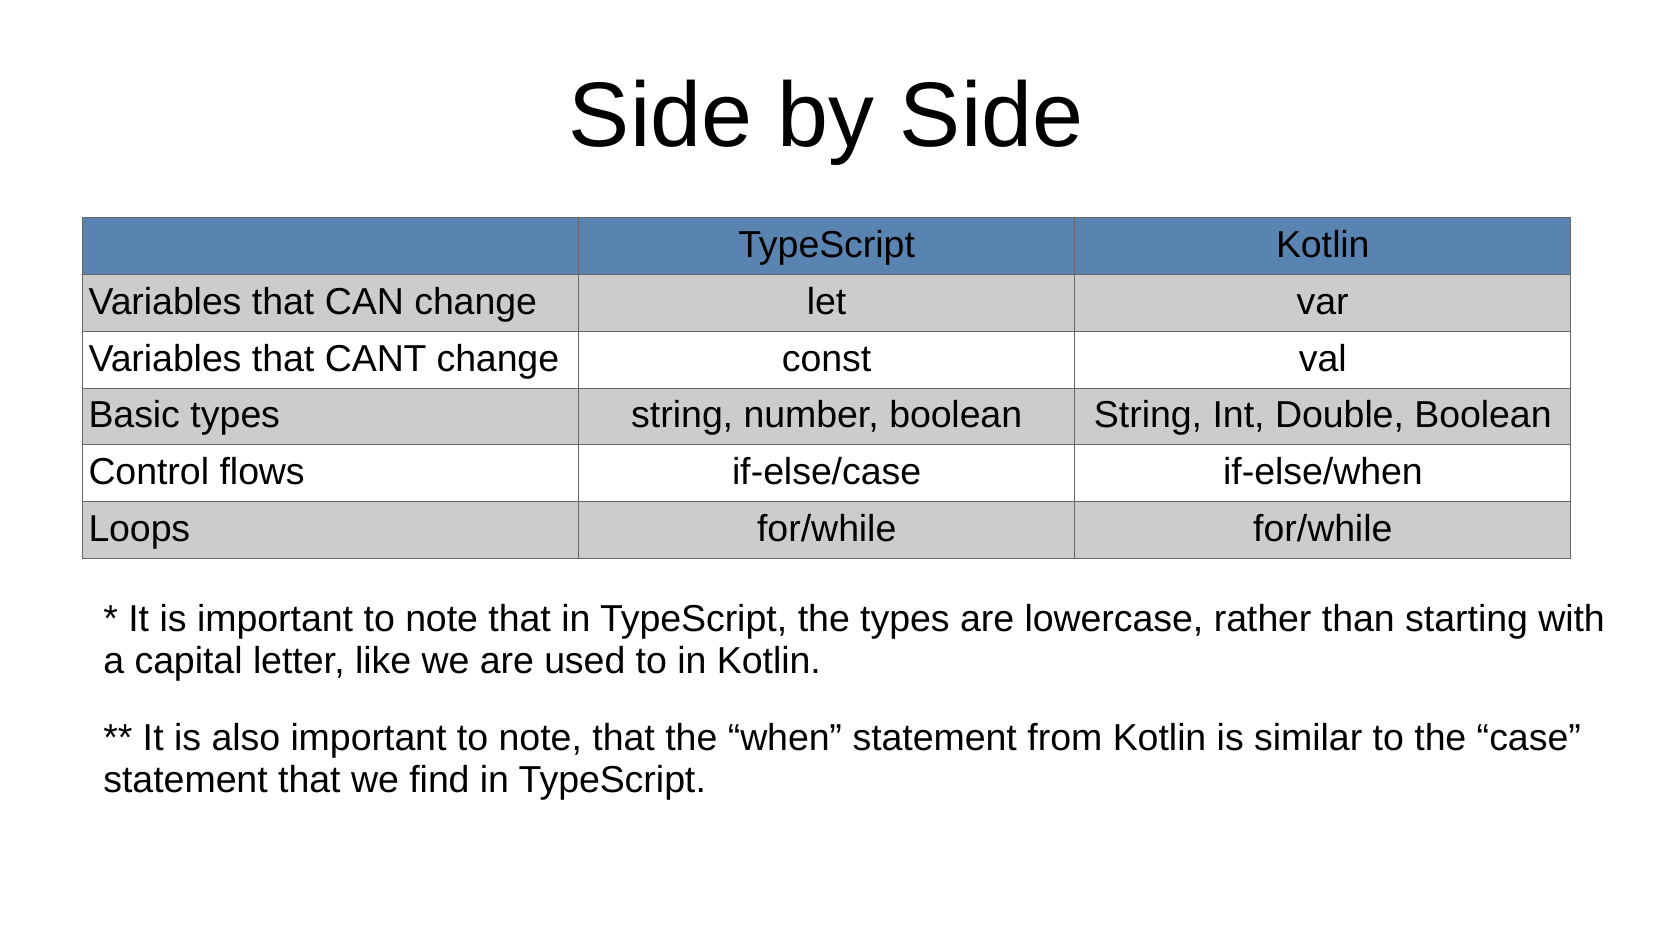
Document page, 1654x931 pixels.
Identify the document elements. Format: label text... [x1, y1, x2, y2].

table_cell Variables that CANT change [83, 332, 578, 388]
title Side by Side [82, 37, 1571, 193]
table_cell const [579, 332, 1074, 388]
text_box ** It is also important to note, that the “when” statement from Kotlin is similar to the “case” statement that we find in TypeScript. [88, 708, 1599, 808]
table_cell let [579, 275, 1074, 331]
table_cell for/while [1075, 502, 1570, 558]
table_cell Loops [83, 502, 578, 558]
table_cell val [1075, 332, 1570, 388]
table_cell String, Int, Double, Boolean [1075, 389, 1570, 444]
table_cell Control flows [83, 445, 578, 501]
table_header [83, 218, 578, 274]
table_cell if-else/when [1075, 445, 1570, 501]
text_box * It is important to note that in TypeScript, the types are lowercase, rather than starting with a capital letter, like we are used to in Kotlin. [88, 590, 1623, 690]
table_header TypeScript [579, 218, 1074, 274]
table_cell var [1075, 275, 1570, 331]
table_cell Variables that CAN change [83, 275, 578, 331]
table_cell string, number, boolean [579, 389, 1074, 444]
table_cell if-else/case [579, 445, 1074, 501]
table_header Kotlin [1075, 218, 1570, 274]
table_cell Basic types [83, 389, 578, 444]
table_cell for/while [579, 502, 1074, 558]
